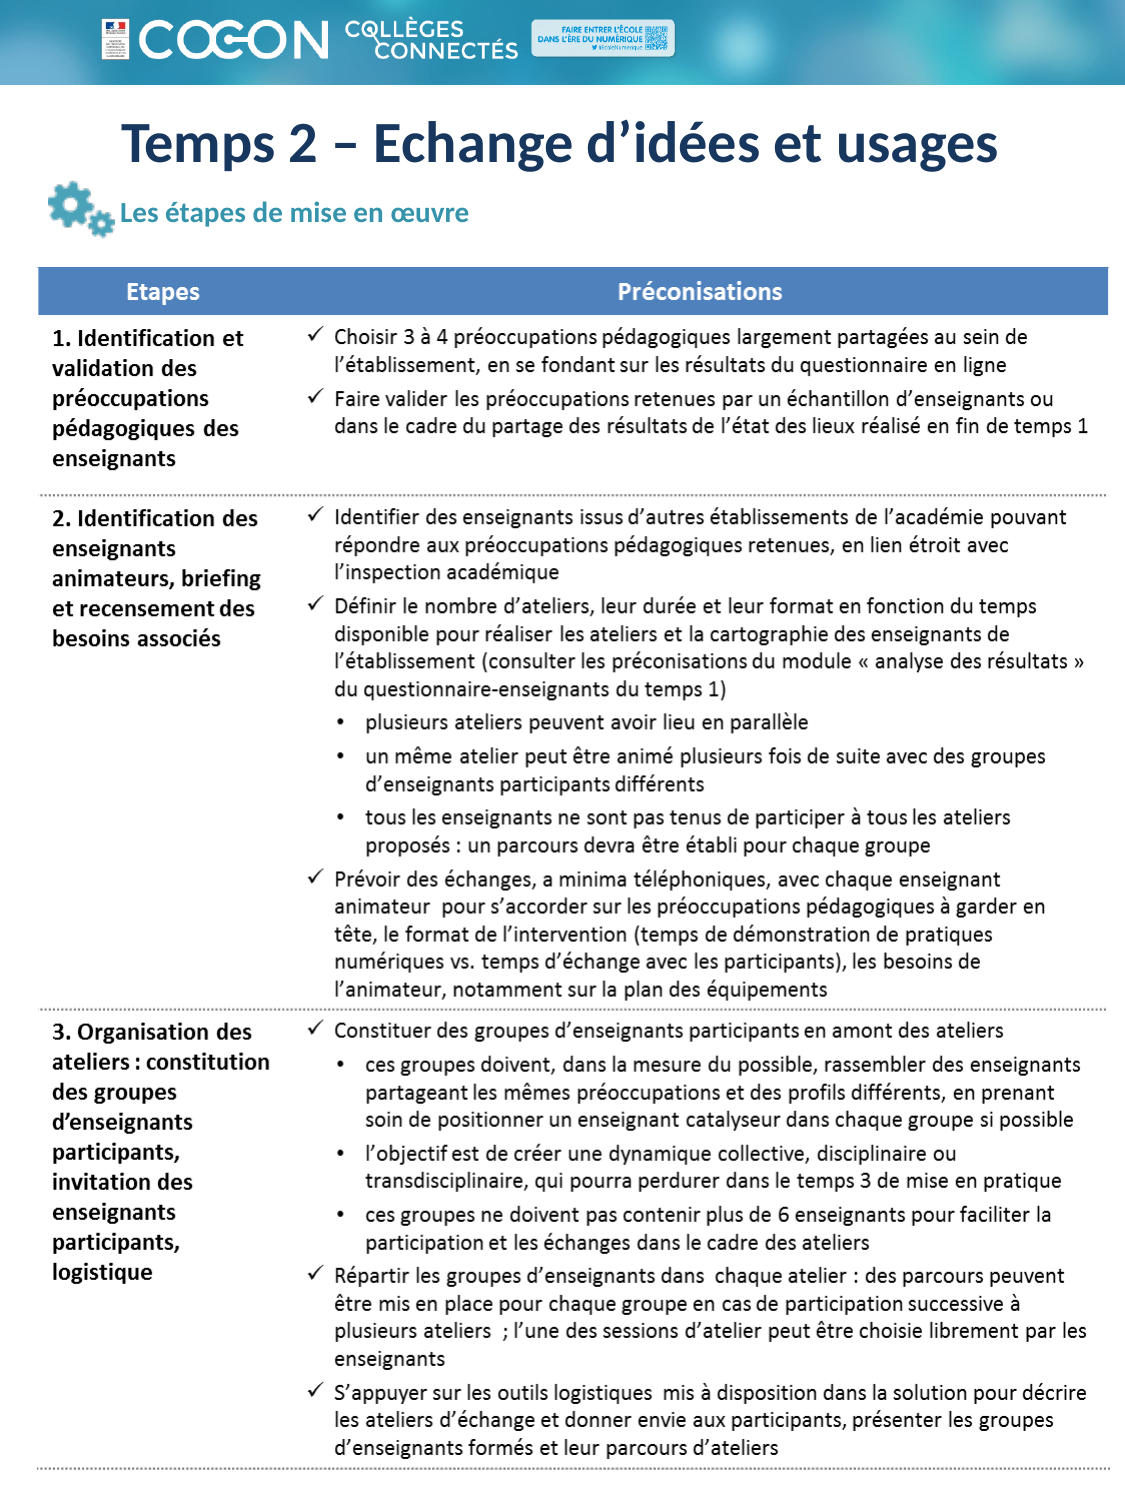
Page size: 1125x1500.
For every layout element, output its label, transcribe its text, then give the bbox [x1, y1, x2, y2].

text_box Les étapes de mise en œuvre [31, 171, 1109, 236]
picture [48, 178, 115, 244]
picture [0, 0, 1125, 85]
title Temps 2 – Echange d’idées et usages [0, 88, 1125, 190]
picture [37, 266, 1110, 1476]
